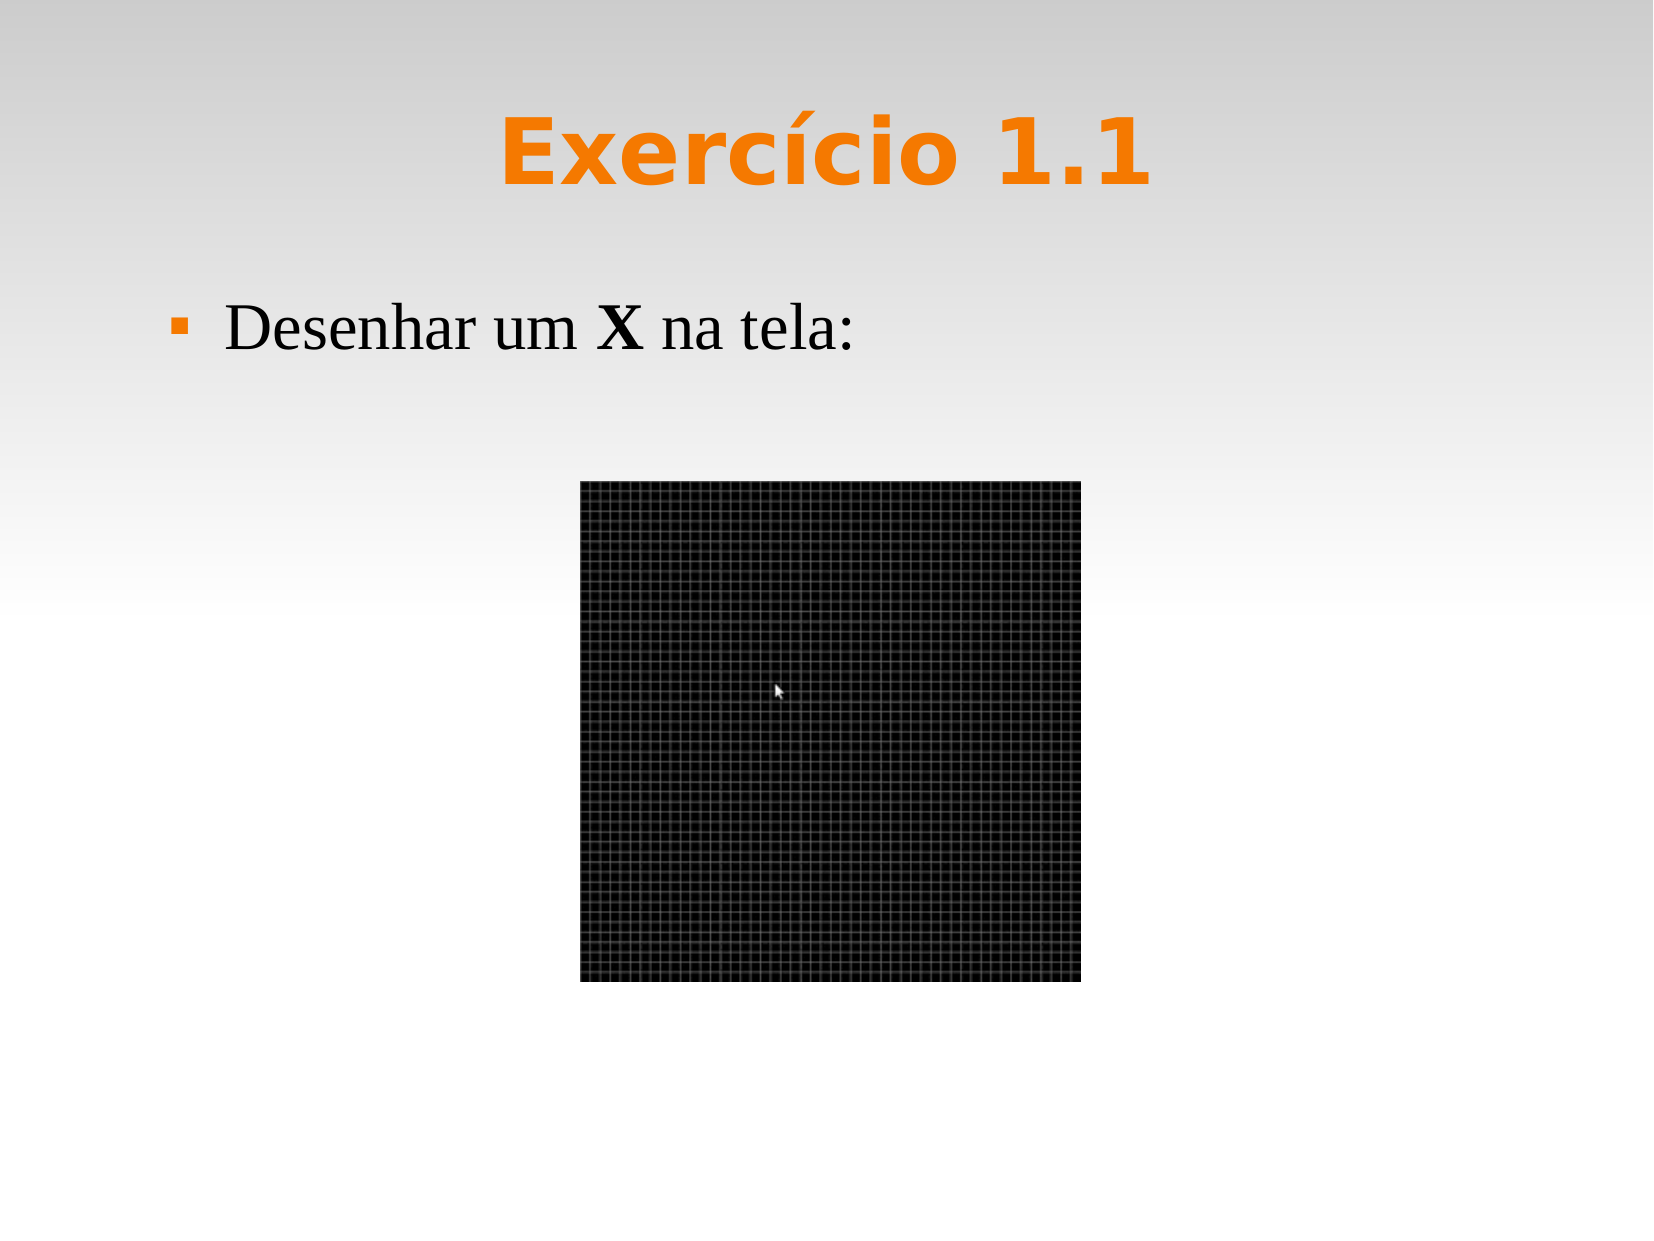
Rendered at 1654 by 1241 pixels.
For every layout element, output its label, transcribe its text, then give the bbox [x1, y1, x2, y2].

picture [580, 481, 1081, 982]
title Exercício 1.1 [82, 49, 1571, 257]
list Desenhar um X na tela: [82, 290, 1571, 1109]
